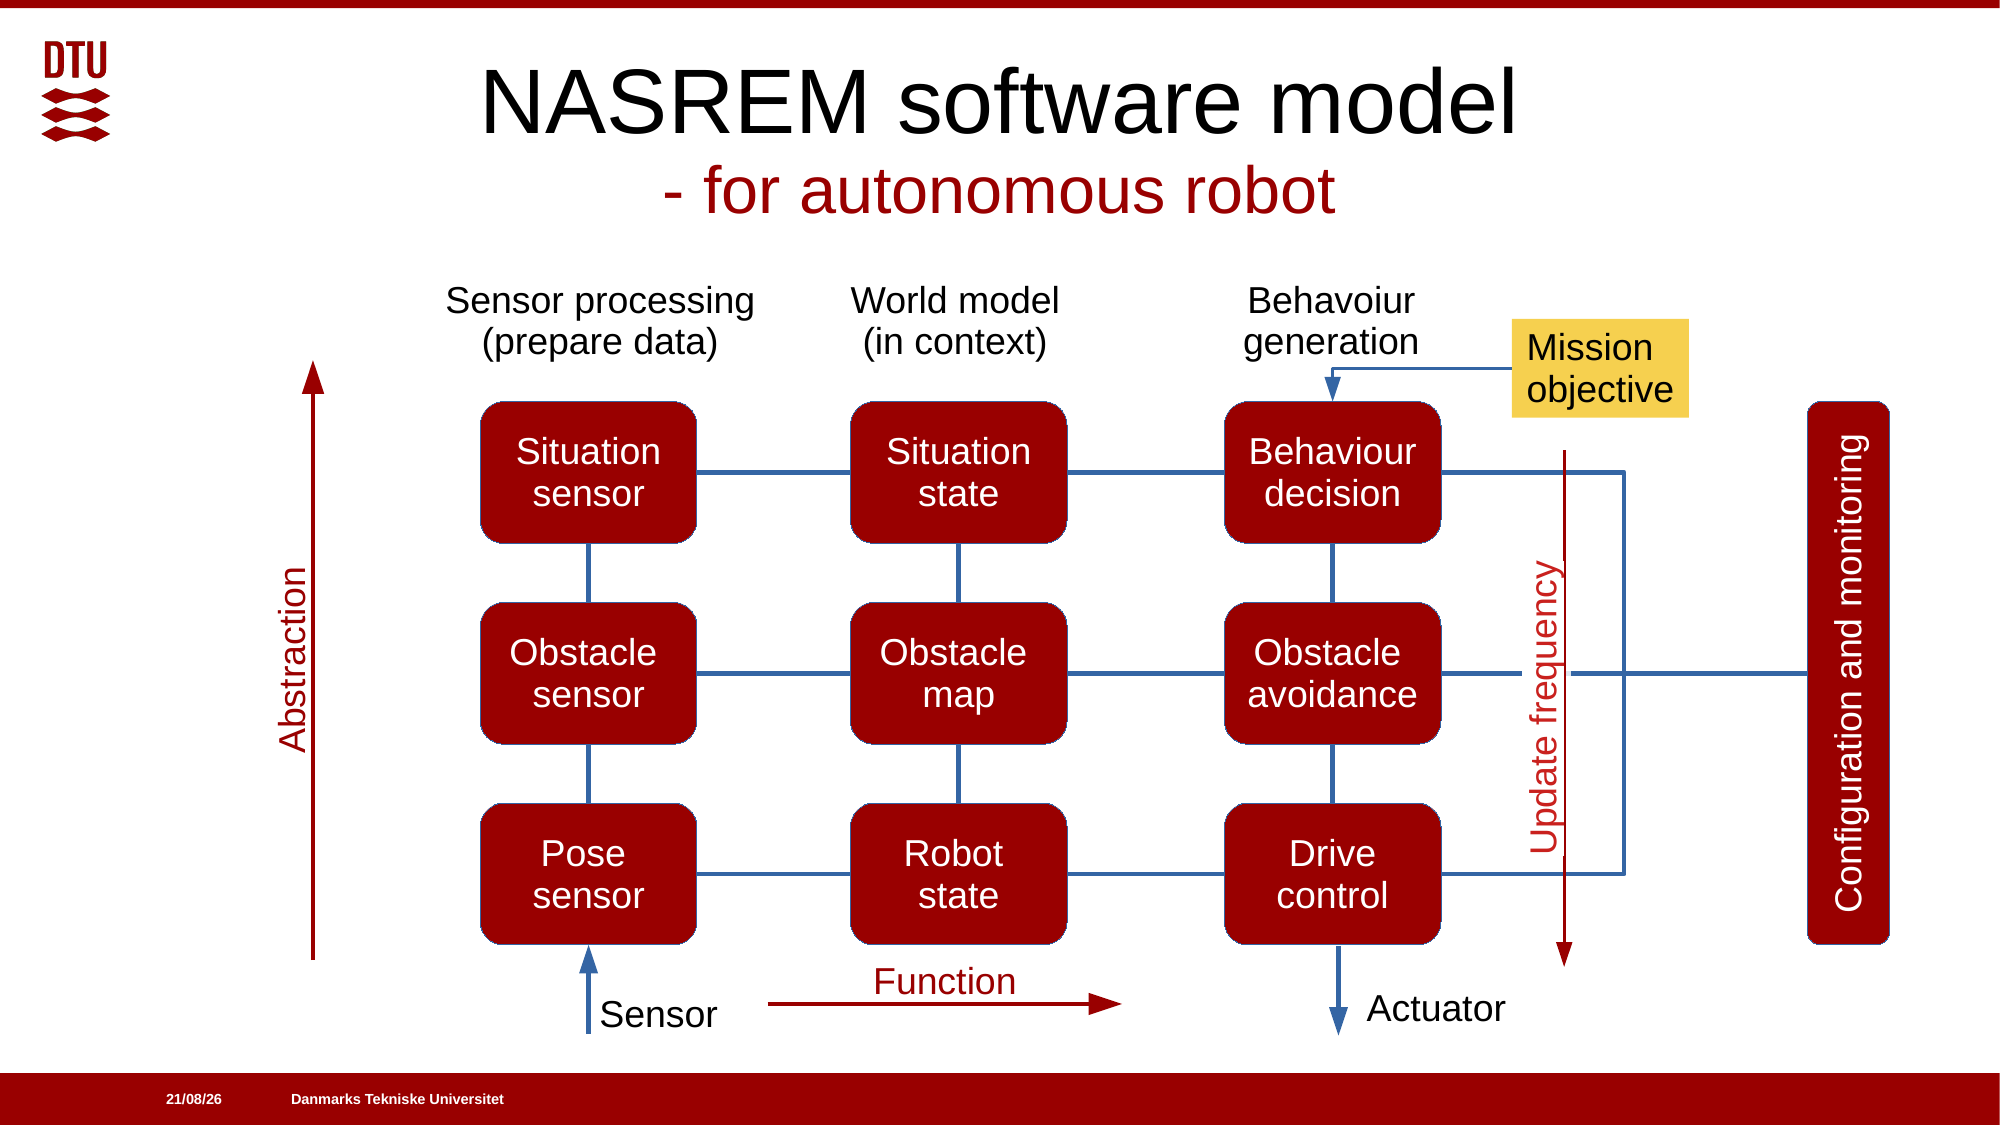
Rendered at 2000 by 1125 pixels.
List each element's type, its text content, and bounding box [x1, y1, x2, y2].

text_box Configuration and monitoring [1807, 401, 1890, 945]
text_box Situation state [850, 401, 1068, 544]
text_box Robot state [850, 803, 1068, 945]
text_box Pose sensor [480, 803, 697, 945]
text_box Drive control [1224, 803, 1442, 945]
text_box Obstacle map [850, 602, 1068, 745]
text_box [1566, 637, 1571, 697]
text_box World model (in context) [835, 271, 1075, 371]
text_box Sensor processing (prepare data) [430, 271, 770, 371]
text_box Obstacle sensor [480, 602, 697, 745]
text_box Actuator [1351, 980, 1521, 1038]
title NASREM software model - for autonomous robot [99, 44, 1900, 233]
text_box Sensor [584, 986, 733, 1044]
text_box Behaviour decision [1224, 401, 1442, 544]
text_box Behavoiur generation [1228, 271, 1435, 371]
text_box Situation sensor [480, 401, 697, 544]
text_box Mission objective [1511, 318, 1689, 418]
text_box Obstacle avoidance [1224, 602, 1442, 745]
